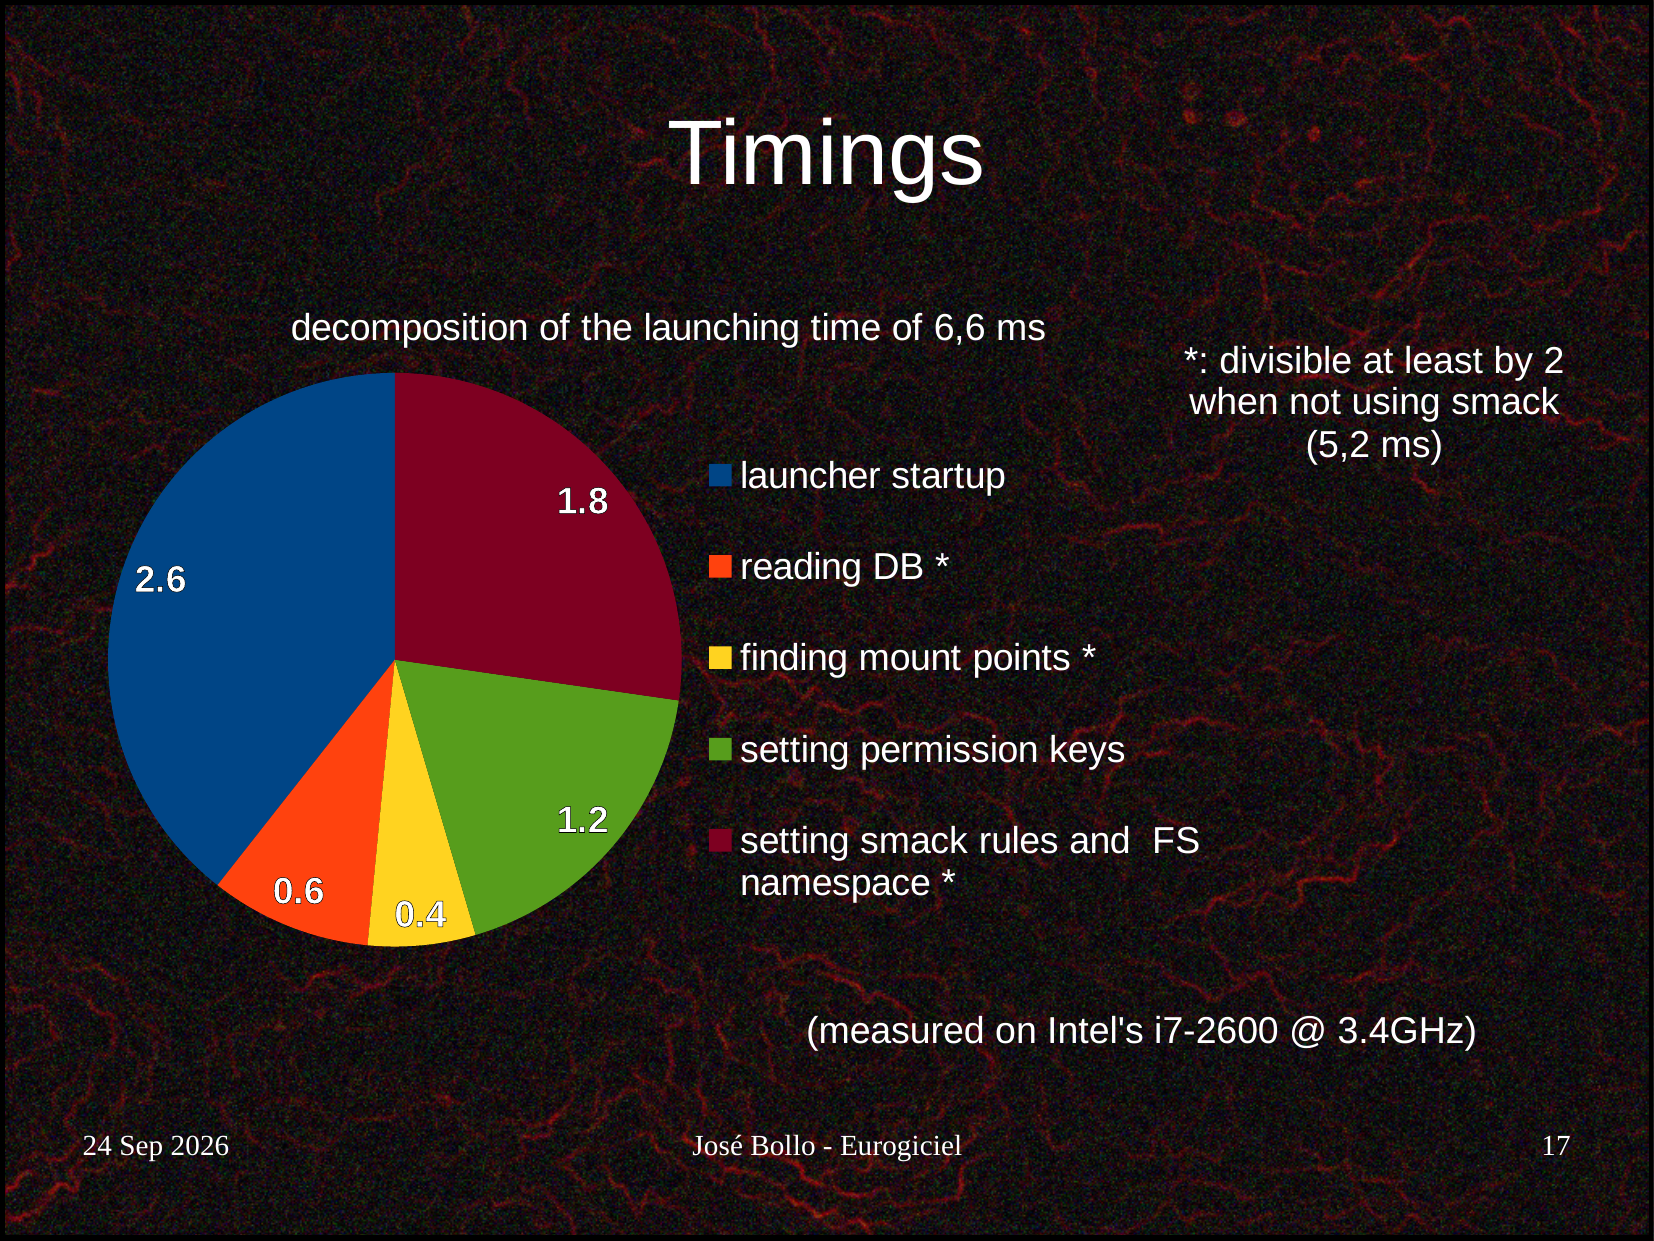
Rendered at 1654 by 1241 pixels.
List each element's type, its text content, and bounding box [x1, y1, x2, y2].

text_box *: divisible at least by 2 when not using smack (5,2 ms) [1169, 331, 1583, 473]
text_box (measured on Intel's i7-2600 @ 3.4GHz) [791, 1002, 1501, 1059]
title Timings [82, 49, 1571, 257]
picture [5, 5, 1649, 1235]
chart [89, 271, 1249, 1059]
